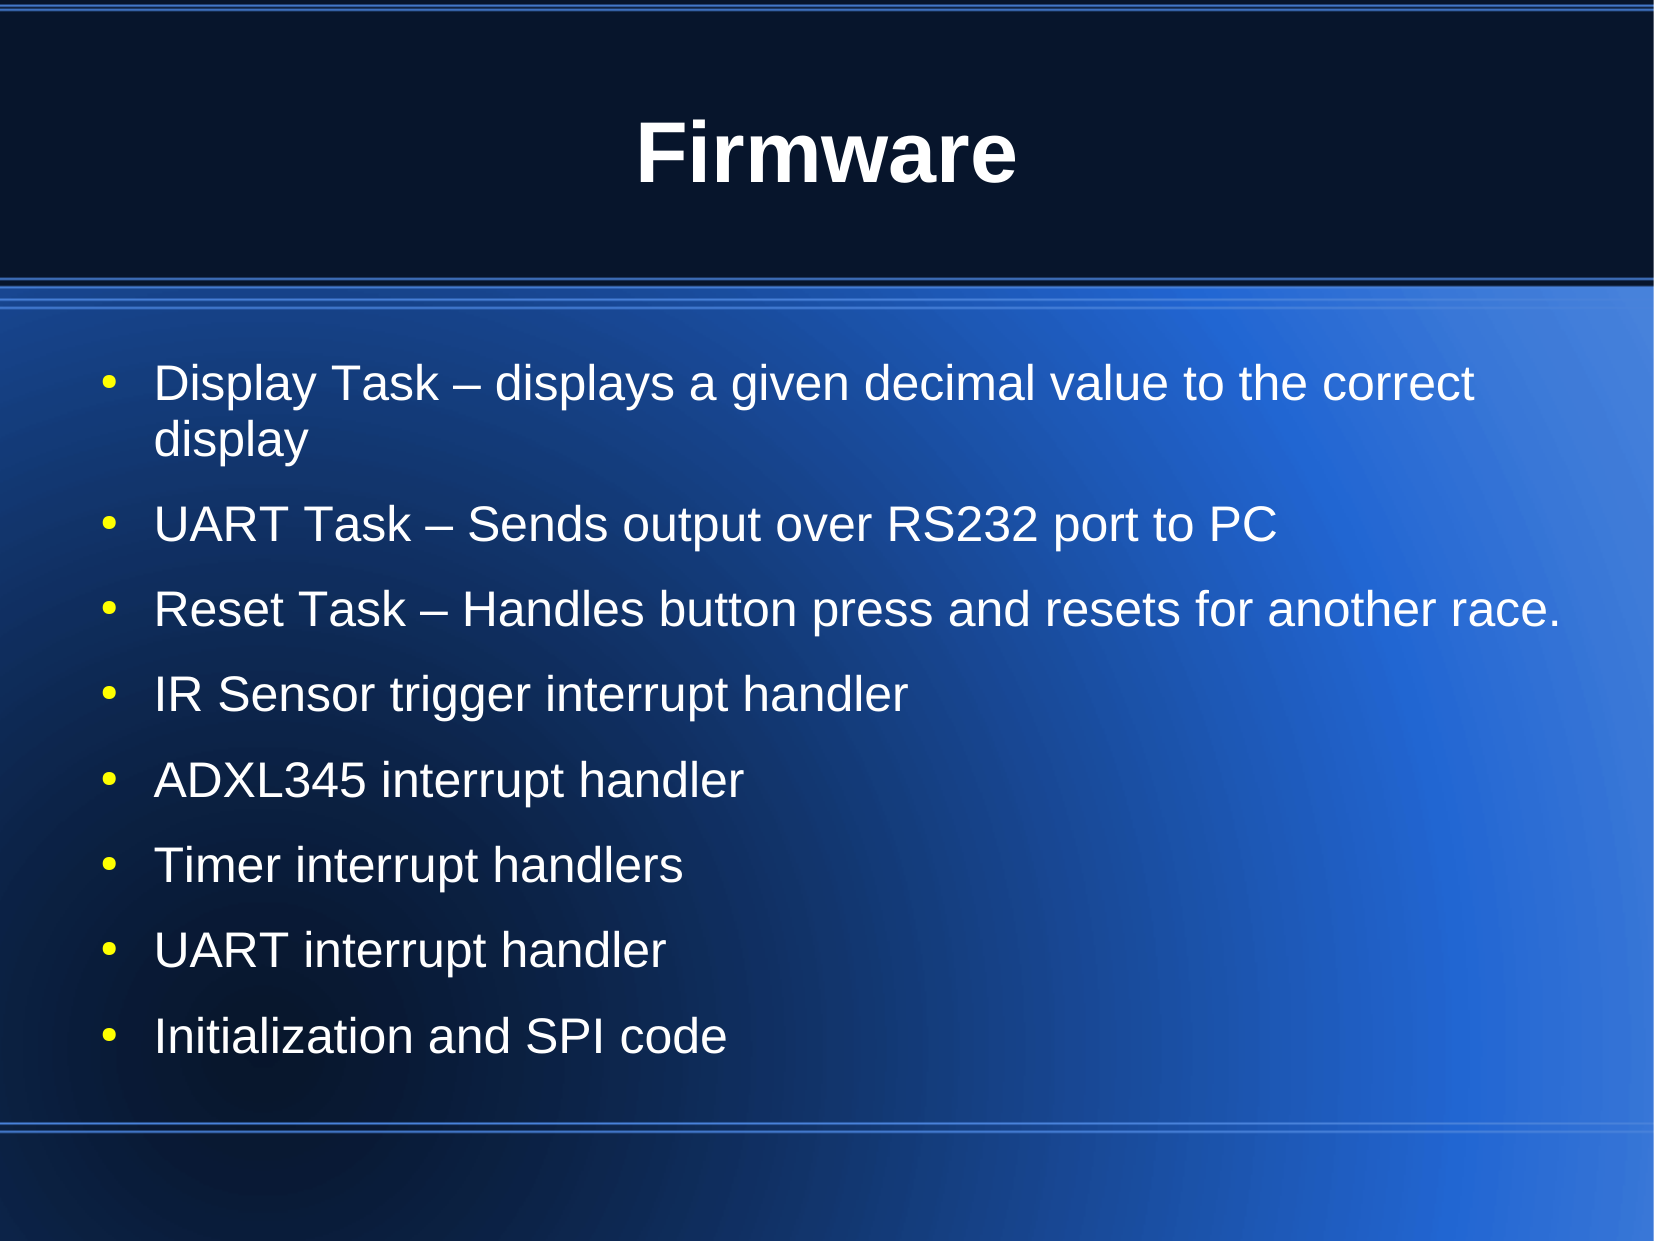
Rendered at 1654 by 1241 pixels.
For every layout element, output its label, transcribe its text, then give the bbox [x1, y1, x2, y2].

list Display Task – displays a given decimal value to the correct display UART Task – Sends output over RS232 port to PC Reset Task – Handles button press and resets for another race. IR Sensor trigger interrupt handler ADXL345 interrupt handler Timer interrupt handlers UART interrupt handler Initialization and SPI code [82, 355, 1571, 1064]
picture [0, 0, 1654, 1241]
title Firmware [82, 49, 1571, 257]
